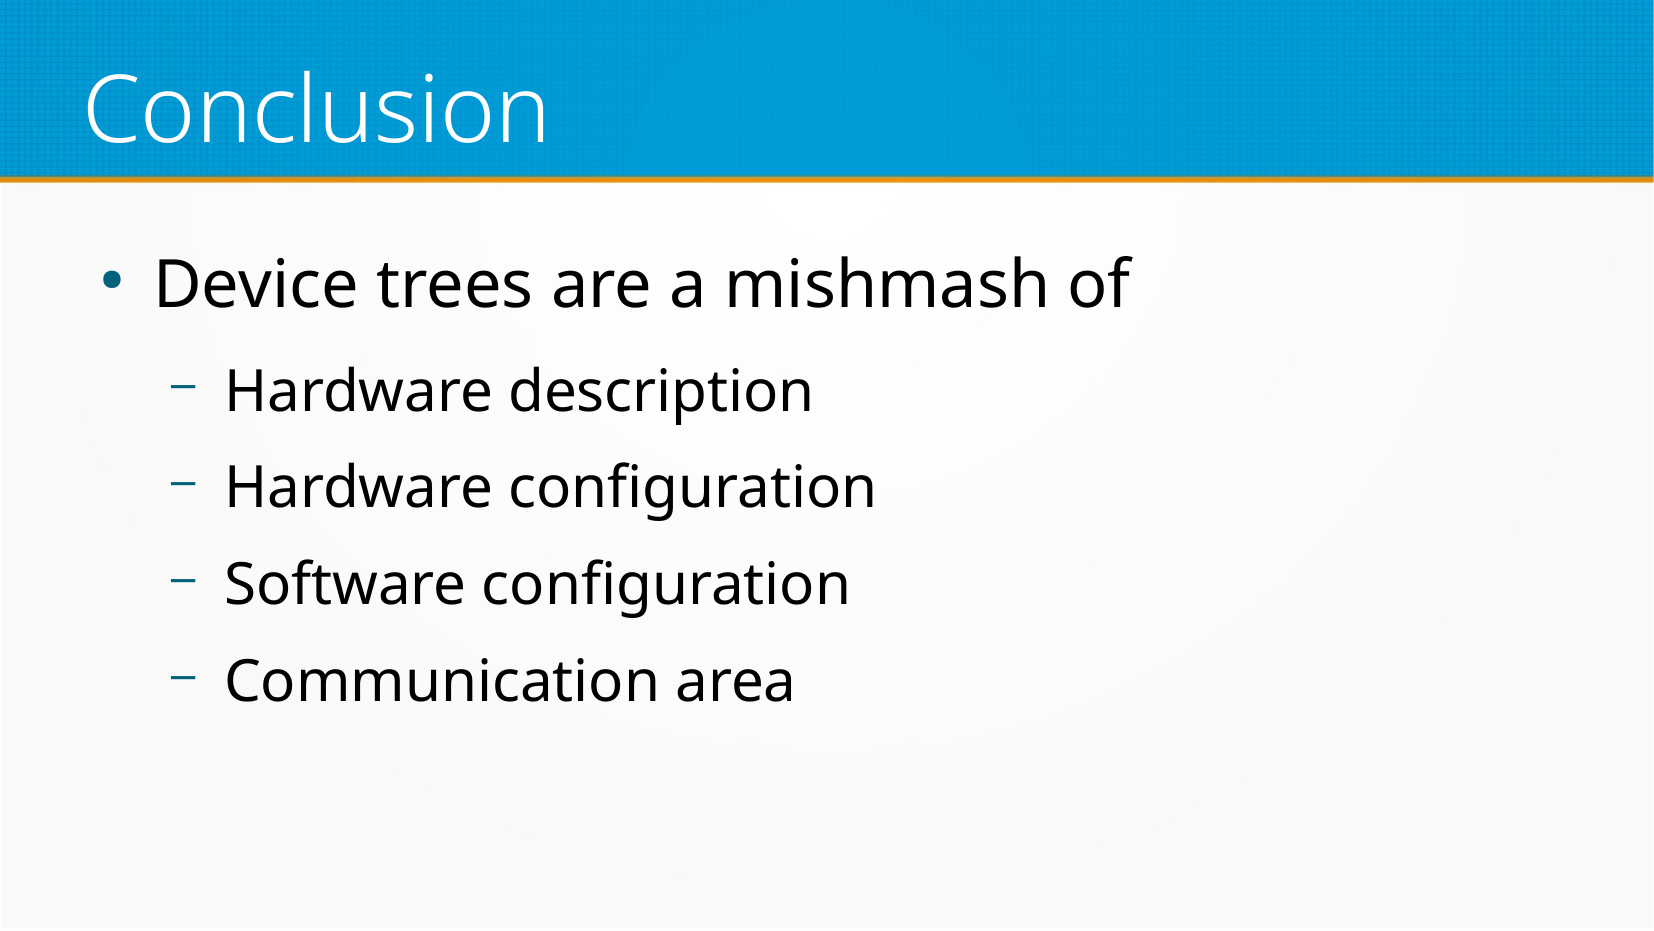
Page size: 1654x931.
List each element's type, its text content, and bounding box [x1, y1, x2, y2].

title Conclusion [82, 14, 1571, 171]
list Device trees are a mishmash of Hardware description Hardware configuration Software configuration Communication area [82, 236, 1563, 811]
picture [0, 175, 1654, 931]
